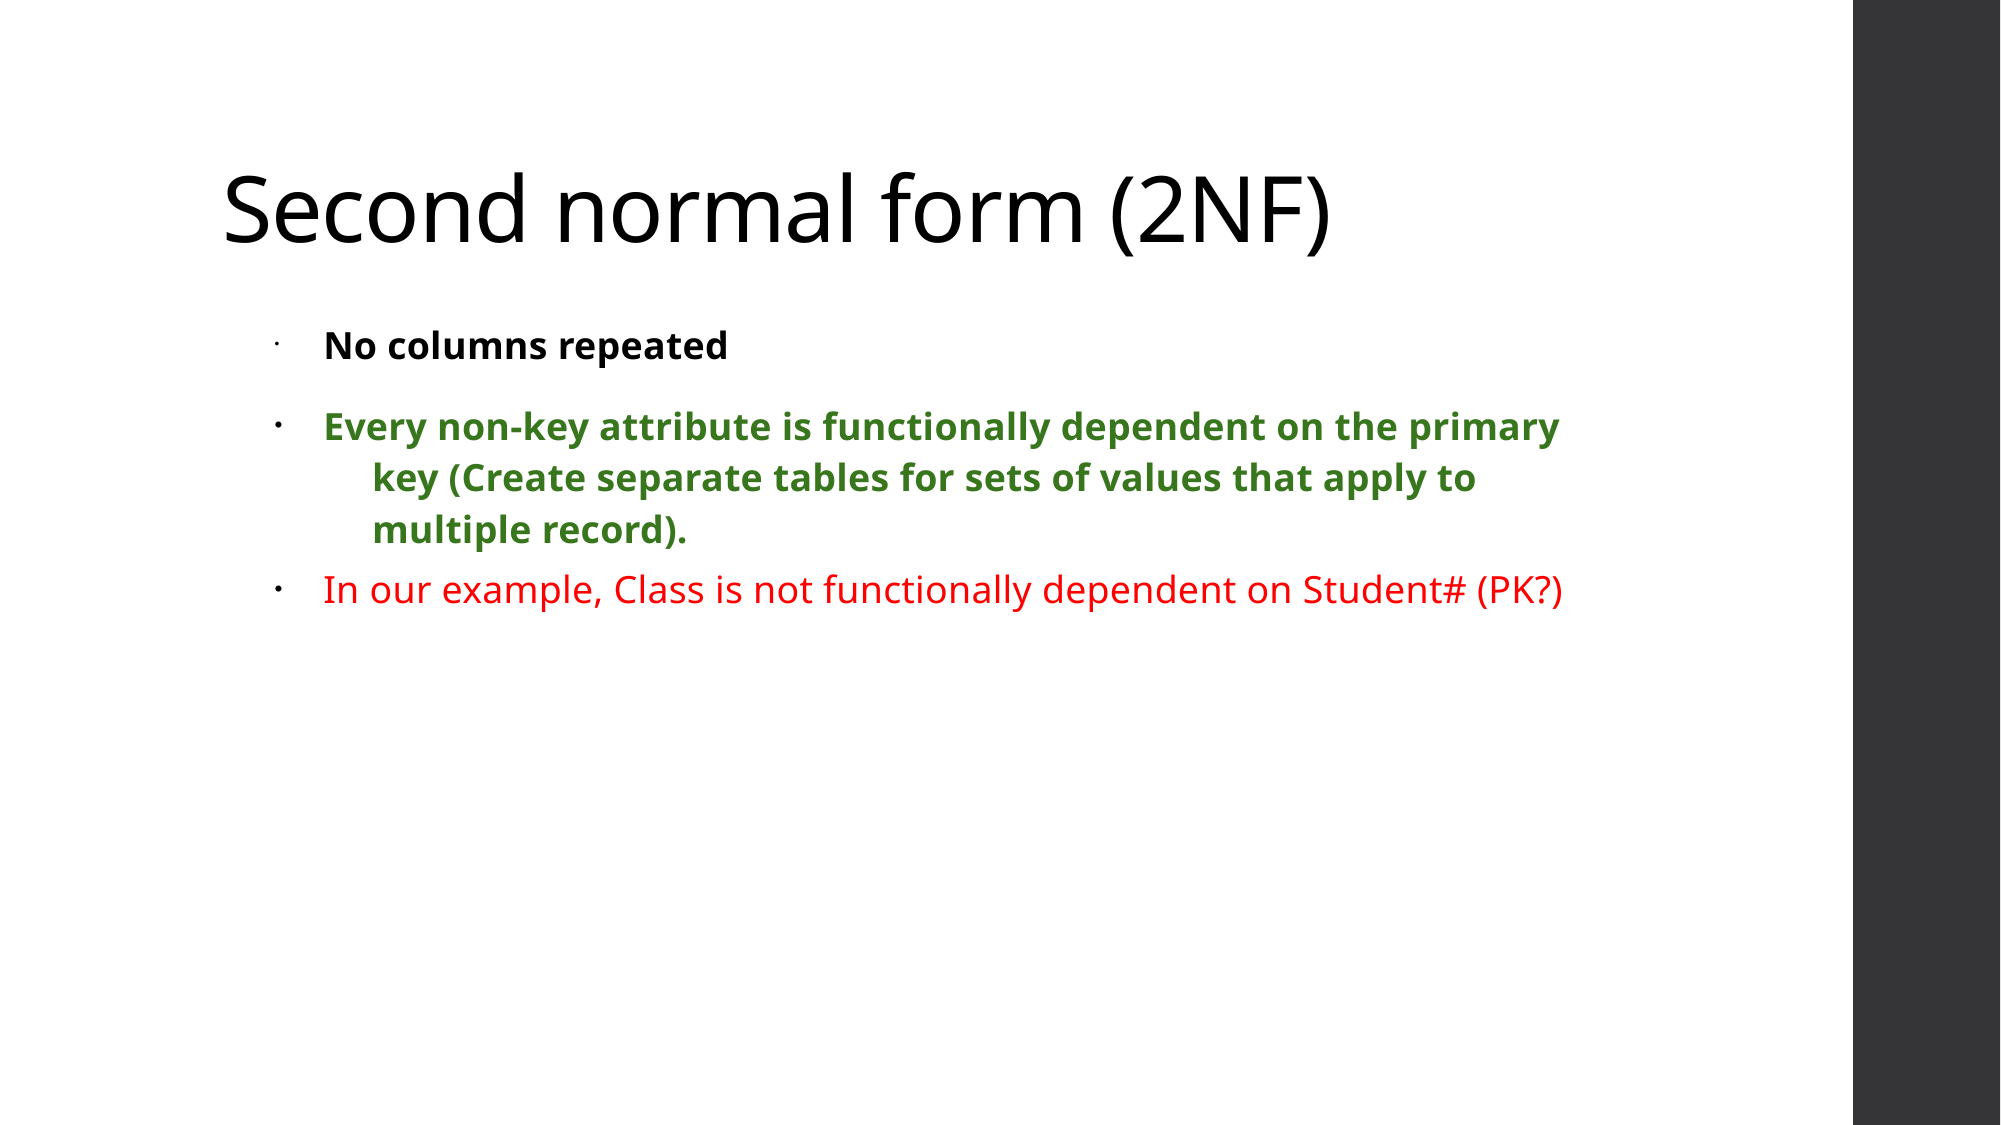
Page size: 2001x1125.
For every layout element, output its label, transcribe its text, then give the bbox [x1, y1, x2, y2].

list No columns repeated Every non-key attribute is functionally dependent on the primary key (Create separate tables for sets of values that apply to multiple record). In our example, Class is not functionally dependent on Student# (PK?) [206, 299, 1617, 1014]
title Second normal form (2NF) [206, 60, 1797, 278]
